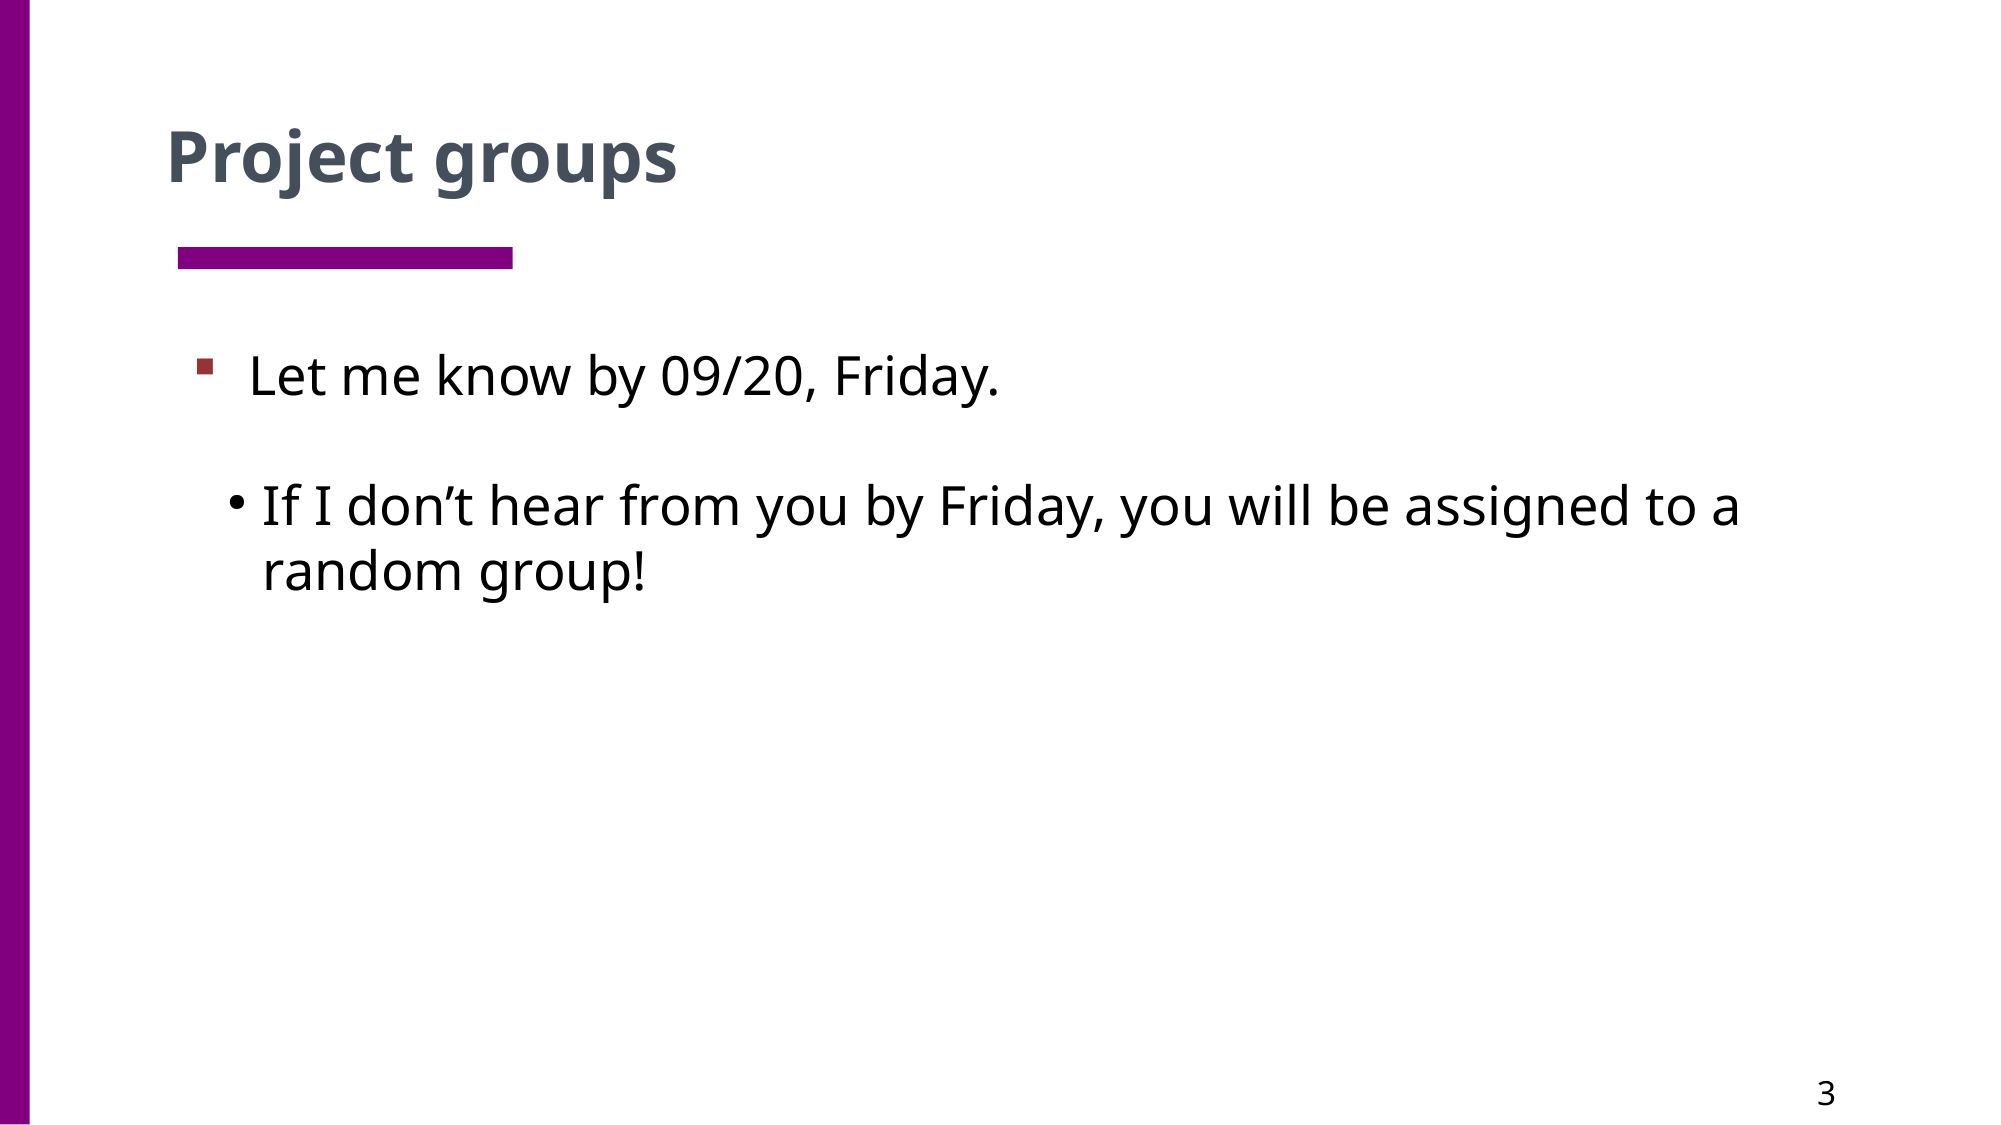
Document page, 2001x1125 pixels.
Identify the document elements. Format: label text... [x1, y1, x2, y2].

text_box Project groups [151, 0, 1849, 212]
text_box Let me know by 09/20, Friday. If I don’t hear from you by Friday, you will be assigned to a random group! [177, 326, 1875, 1050]
